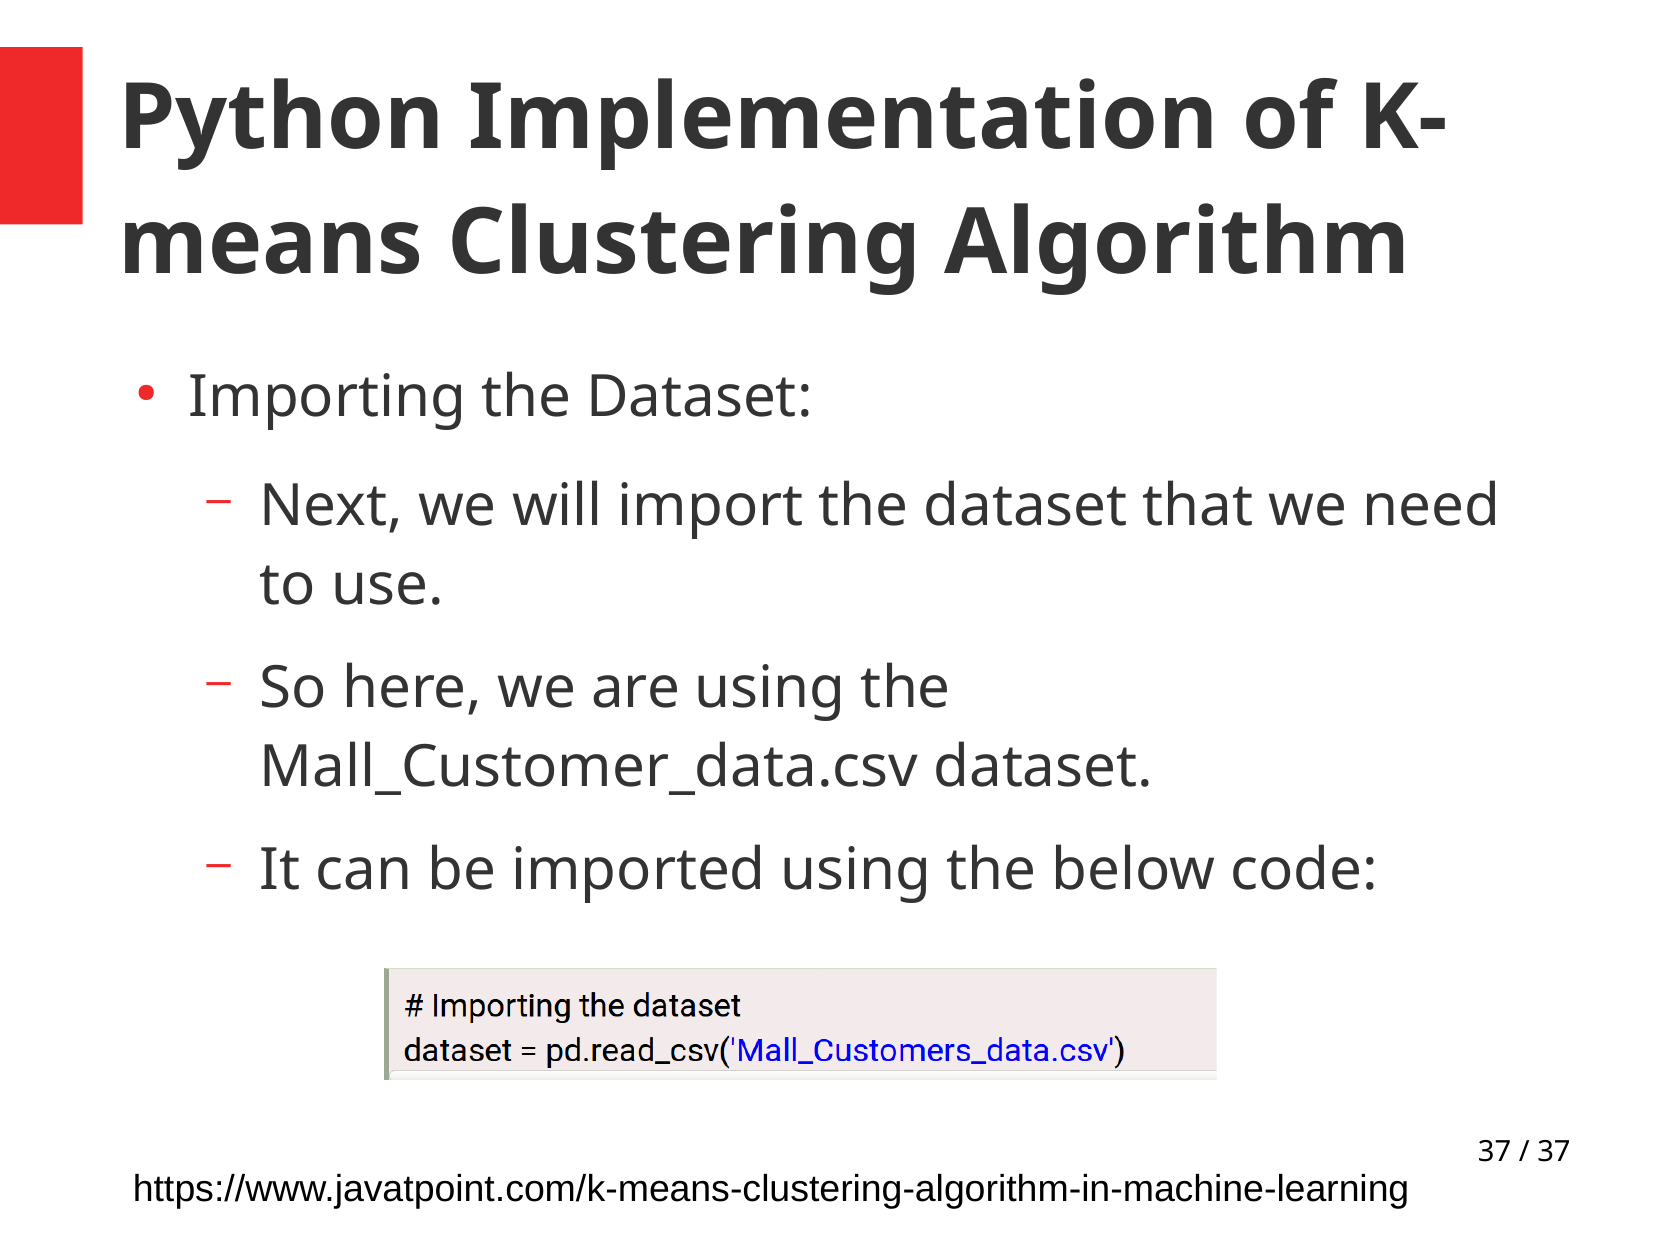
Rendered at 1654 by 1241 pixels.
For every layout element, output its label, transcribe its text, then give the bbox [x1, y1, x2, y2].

text_box https://www.javatpoint.com/k-means-clustering-algorithm-in-machine-learning [118, 1160, 1425, 1217]
list Importing the Dataset: Next, we will import the dataset that we need to use. So here, we are using the Mall_Customer_data.csv dataset. It can be imported using the below code: [118, 354, 1536, 1074]
picture [378, 968, 1217, 1080]
title Python Implementation of K-means Clustering Algorithm [118, 50, 1654, 301]
